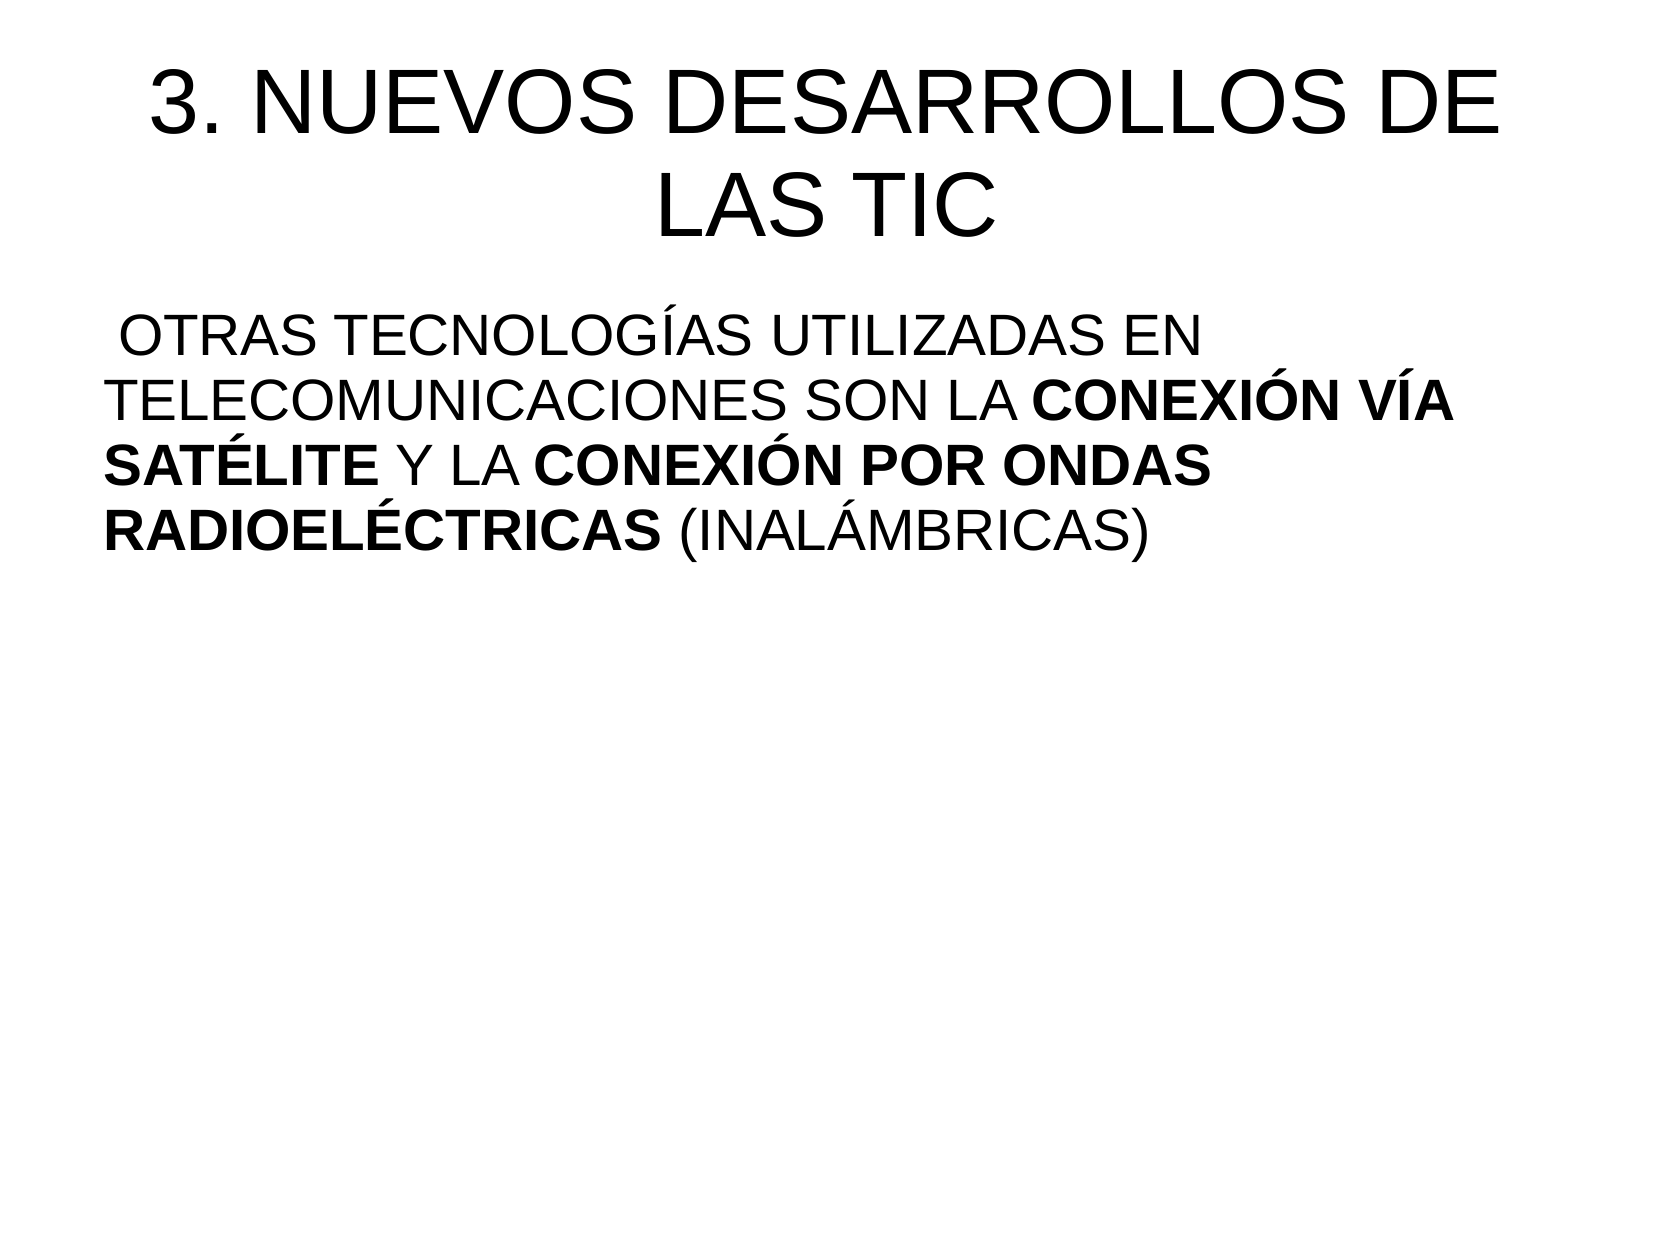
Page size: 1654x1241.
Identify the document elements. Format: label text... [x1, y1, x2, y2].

title 3. NUEVOS DESARROLLOS DE LAS TIC [82, 49, 1571, 257]
text_box OTRAS TECNOLOGÍAS UTILIZADAS EN TELECOMUNICACIONES SON LA CONEXIÓN VÍA SATÉLITE Y LA CONEXIÓN POR ONDAS RADIOELÉCTRICAS (INALÁMBRICAS) [88, 295, 1595, 571]
